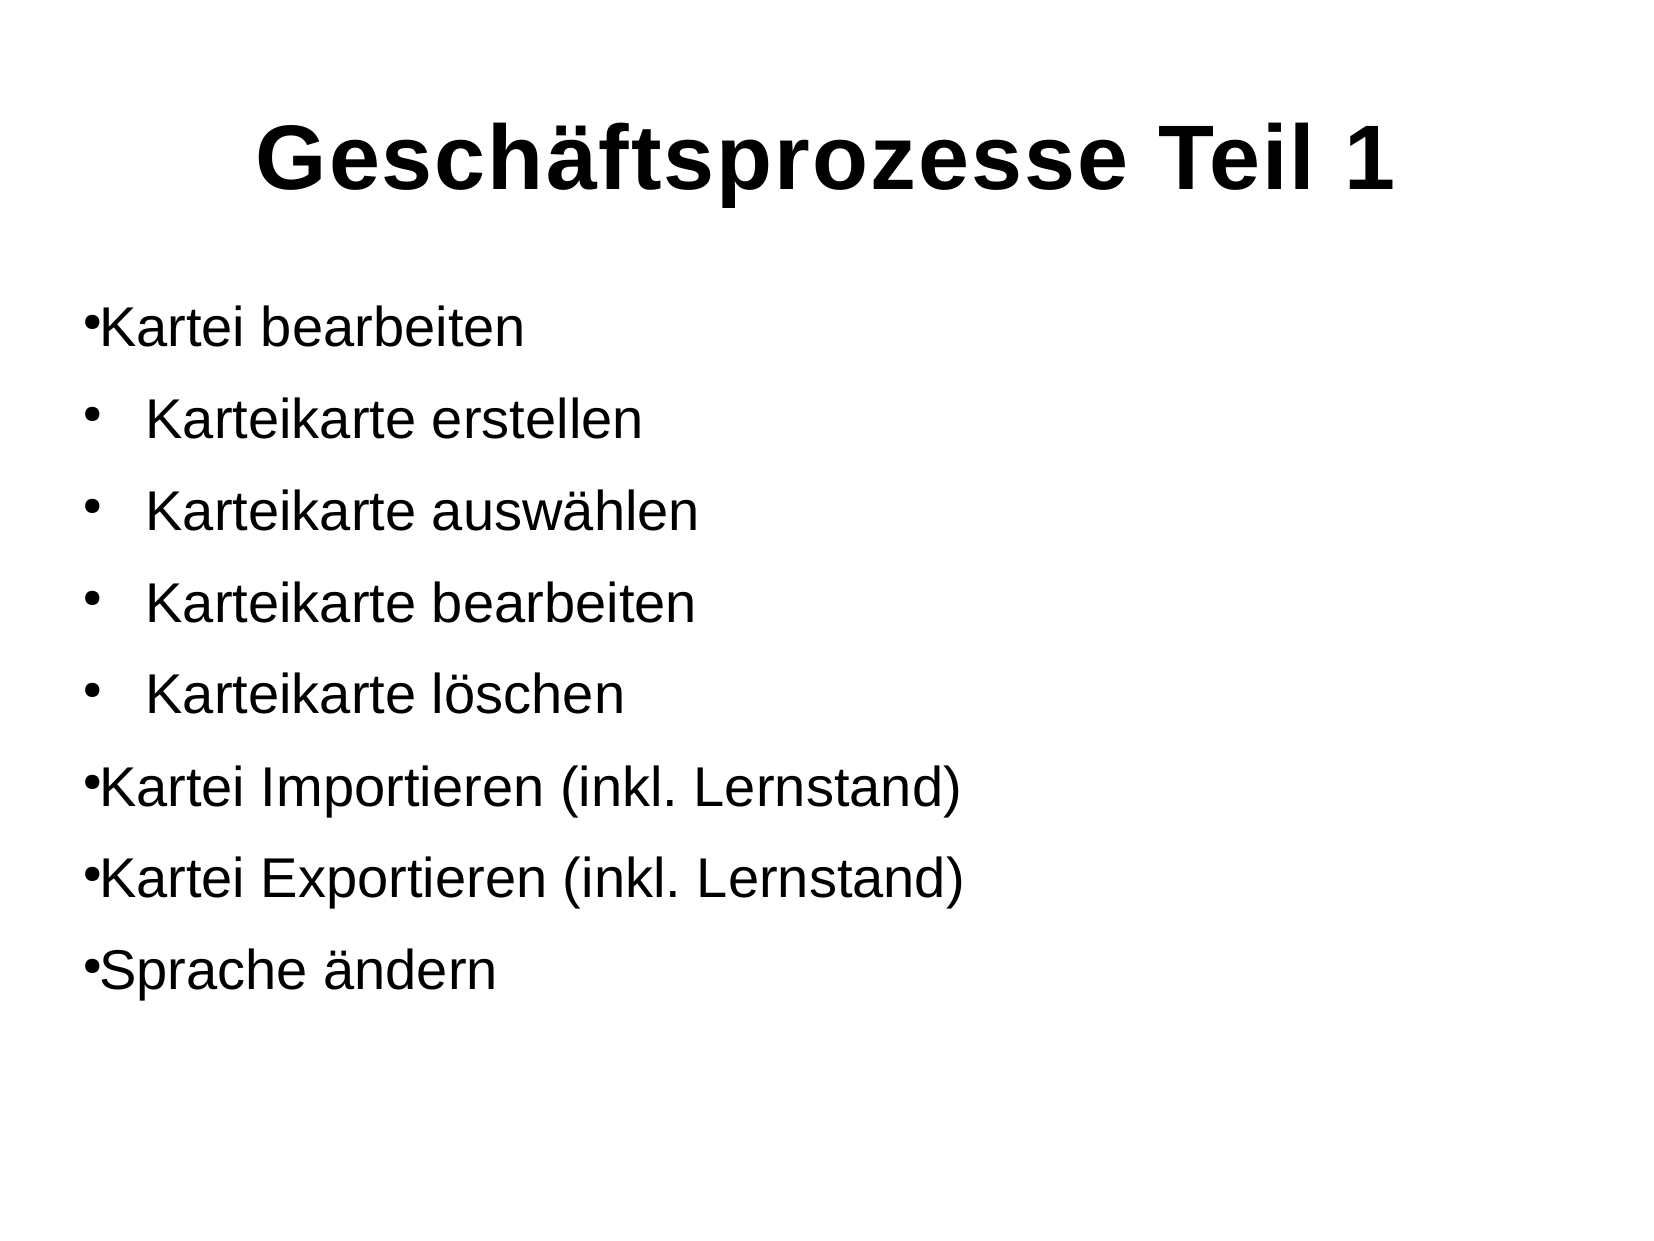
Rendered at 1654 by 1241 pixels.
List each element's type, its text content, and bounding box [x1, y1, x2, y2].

title Geschäftsprozesse Teil 1 [82, 49, 1571, 257]
list Kartei bearbeiten Karteikarte erstellen Karteikarte auswählen Karteikarte bearbeiten Karteikarte löschen Kartei Importieren (inkl. Lernstand) Kartei Exportieren (inkl. Lernstand) Sprache ändern [82, 290, 1571, 1010]
